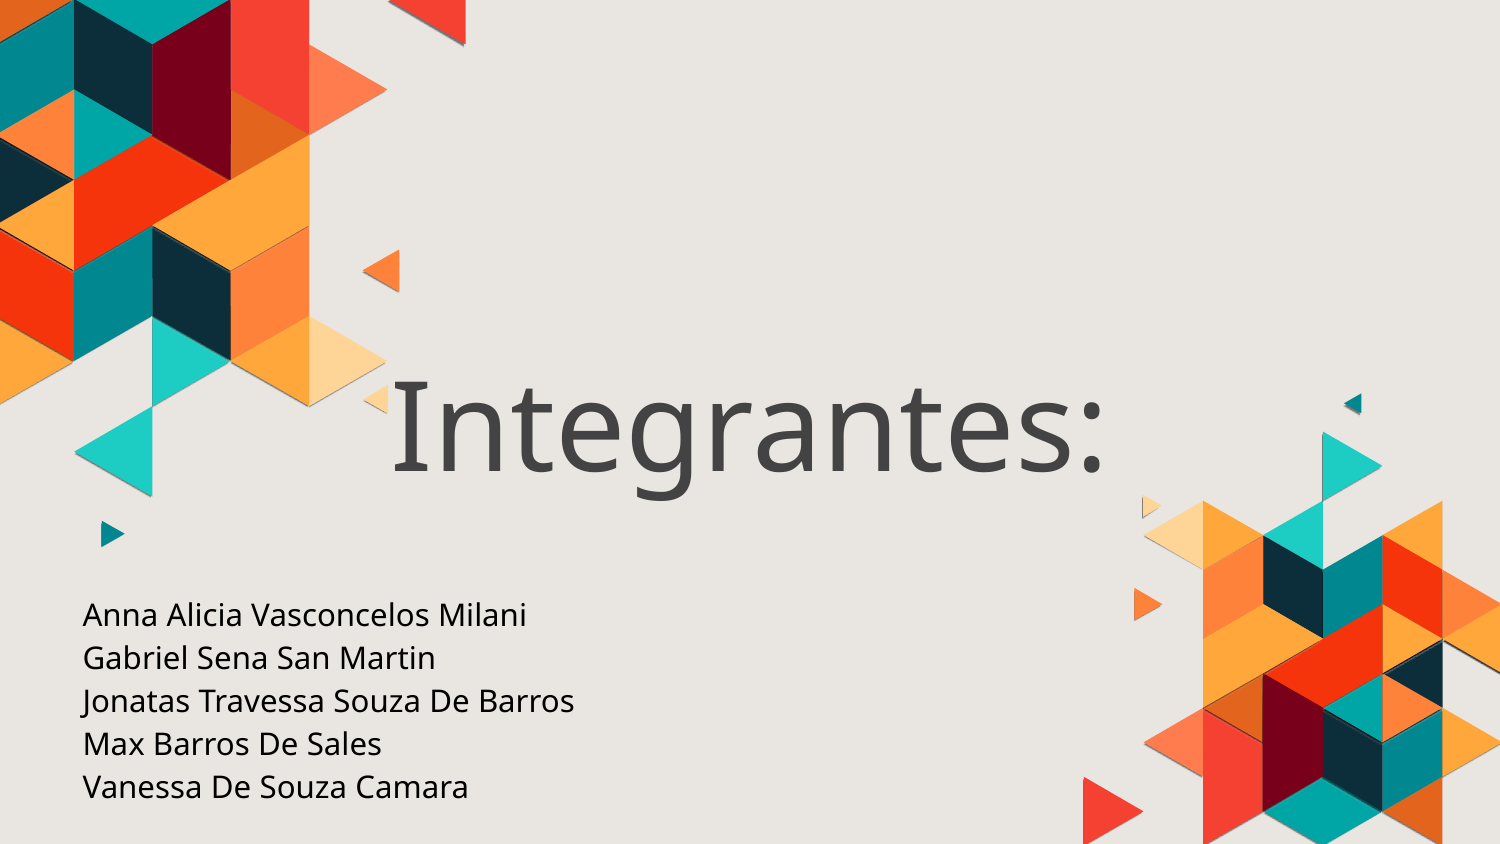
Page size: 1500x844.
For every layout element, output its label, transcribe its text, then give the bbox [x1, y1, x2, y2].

text_box Anna Alicia Vasconcelos Milani Gabriel Sena San Martin Jonatas Travessa Souza De Barros Max Barros De Sales Vanessa De Souza Camara [67, 574, 659, 808]
title Integrantes: [294, 332, 1206, 512]
